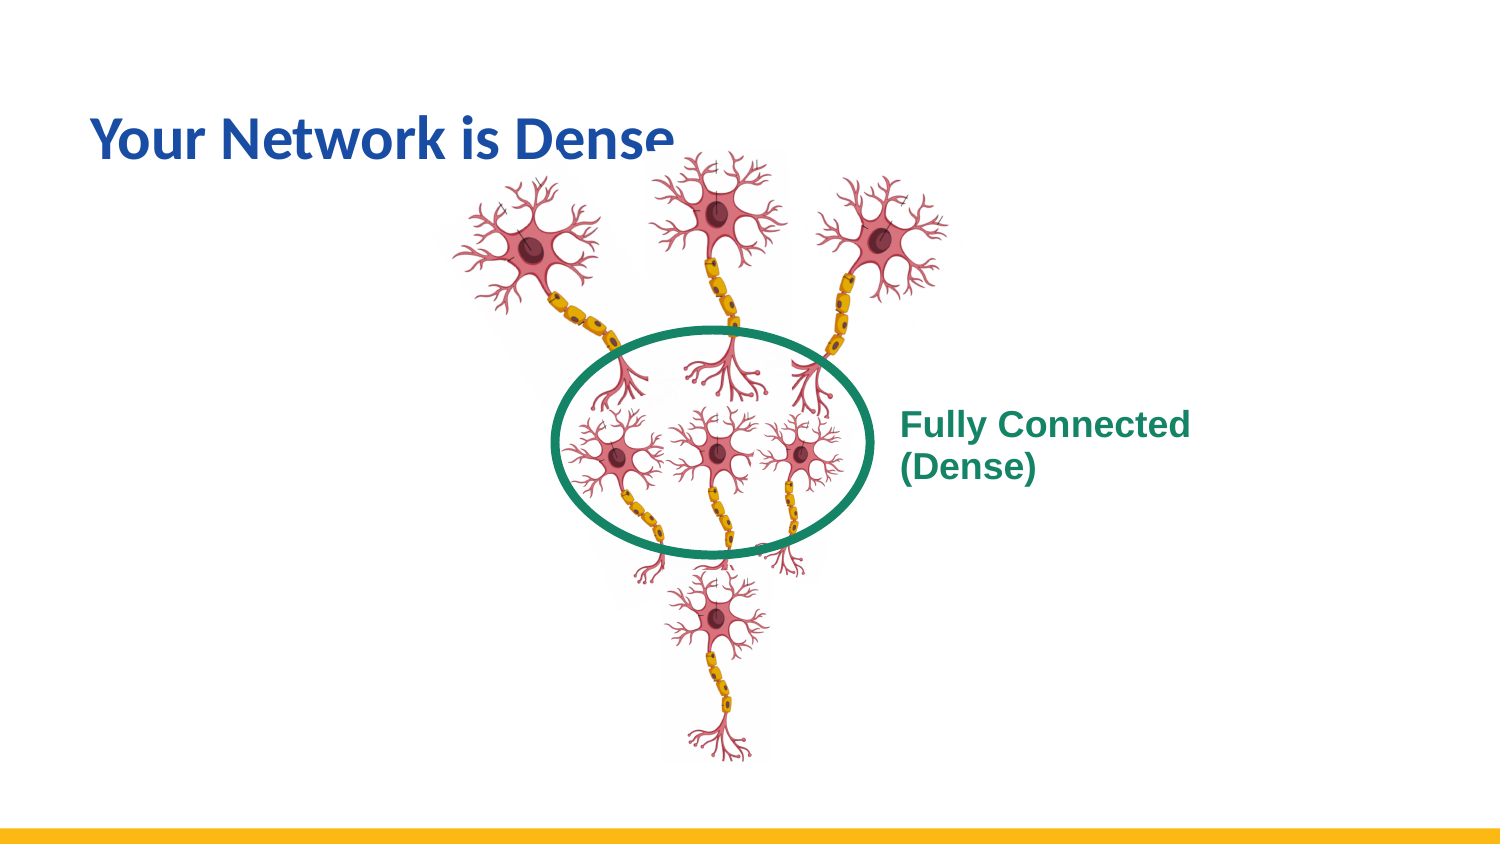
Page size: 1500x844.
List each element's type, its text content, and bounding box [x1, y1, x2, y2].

picture [429, 150, 975, 422]
title Your Network is Dense [75, 13, 1425, 211]
picture [560, 335, 860, 550]
text_box Fully Connected (Dense) [885, 396, 1207, 496]
picture [578, 509, 833, 766]
